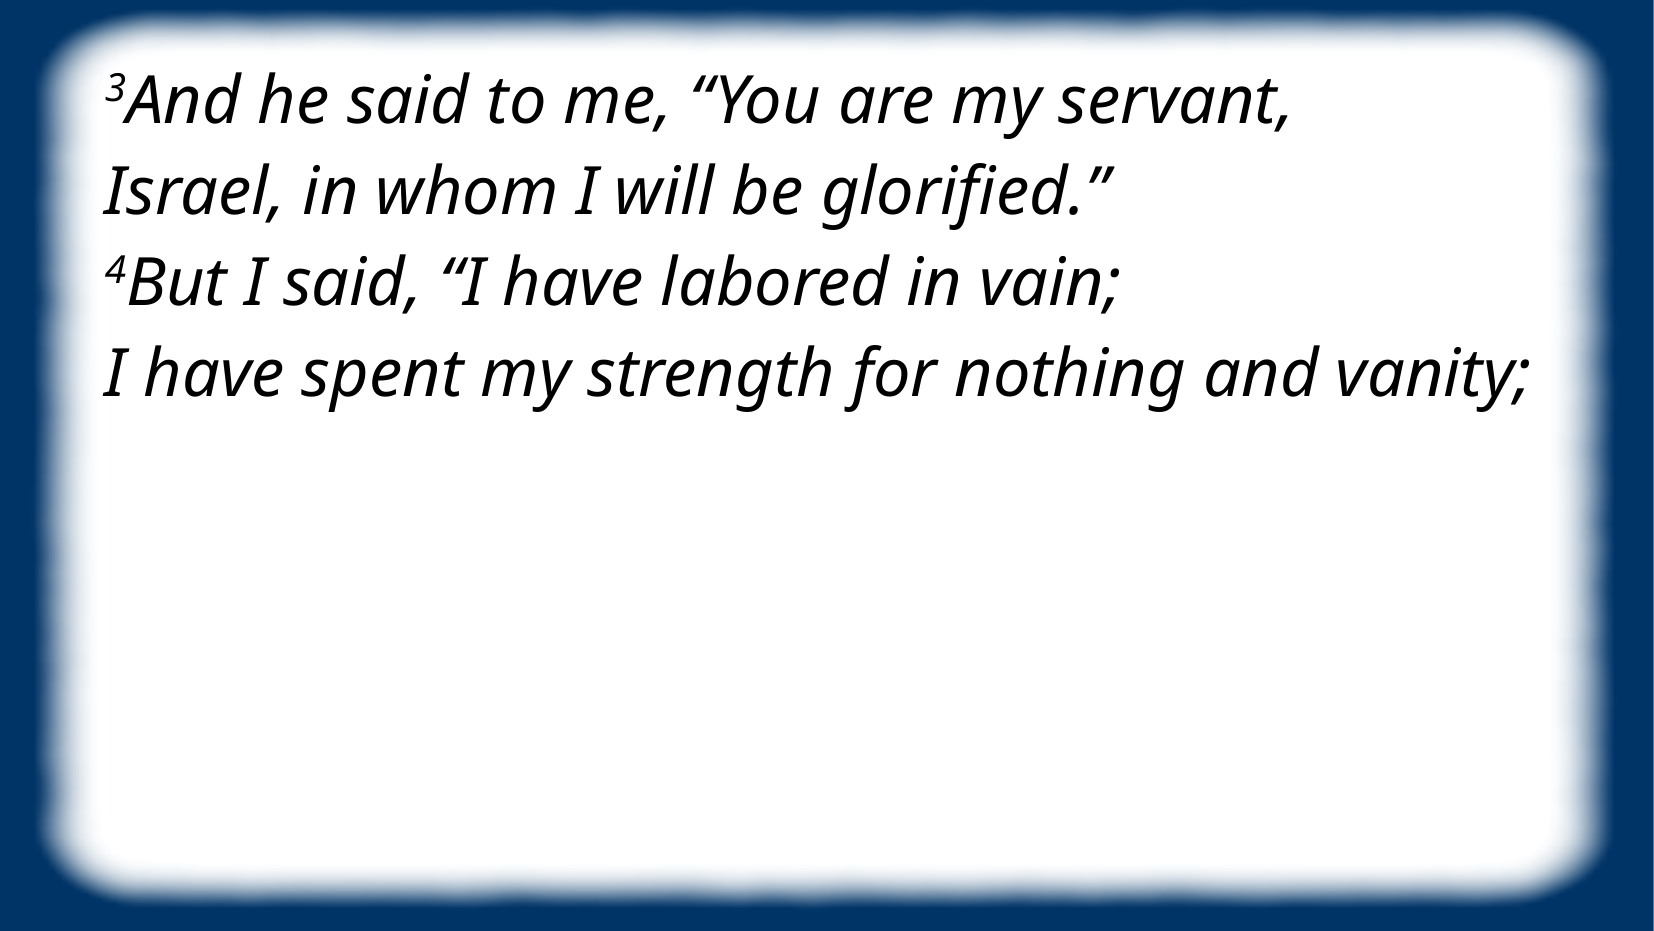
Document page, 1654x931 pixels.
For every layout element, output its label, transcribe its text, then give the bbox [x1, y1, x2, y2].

text_box 3And he said to me, “You are my servant, Israel, in whom I will be glorified.” 4But I said, “I have labored in vain; I have spent my strength for nothing and vanity; [90, 45, 1561, 504]
picture [0, 0, 1654, 931]
